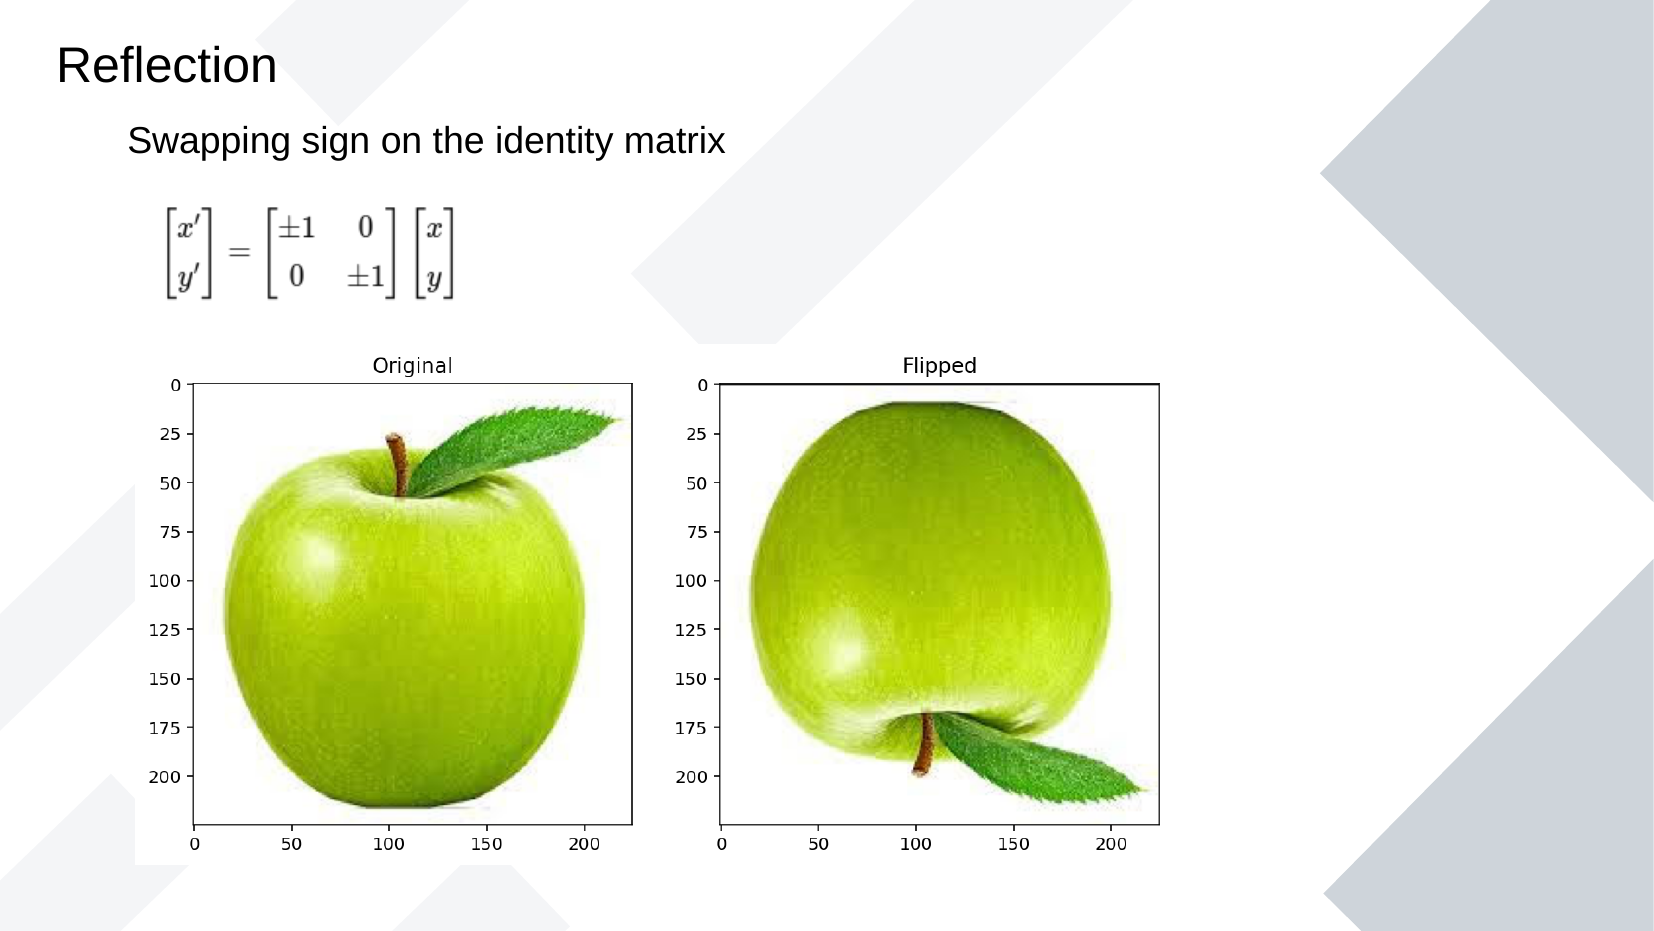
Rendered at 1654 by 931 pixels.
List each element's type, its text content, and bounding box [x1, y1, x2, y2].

text_box Reflection [41, 29, 294, 105]
picture [141, 184, 464, 321]
picture [135, 344, 1171, 865]
text_box Swapping sign on the identity matrix [112, 112, 1601, 232]
